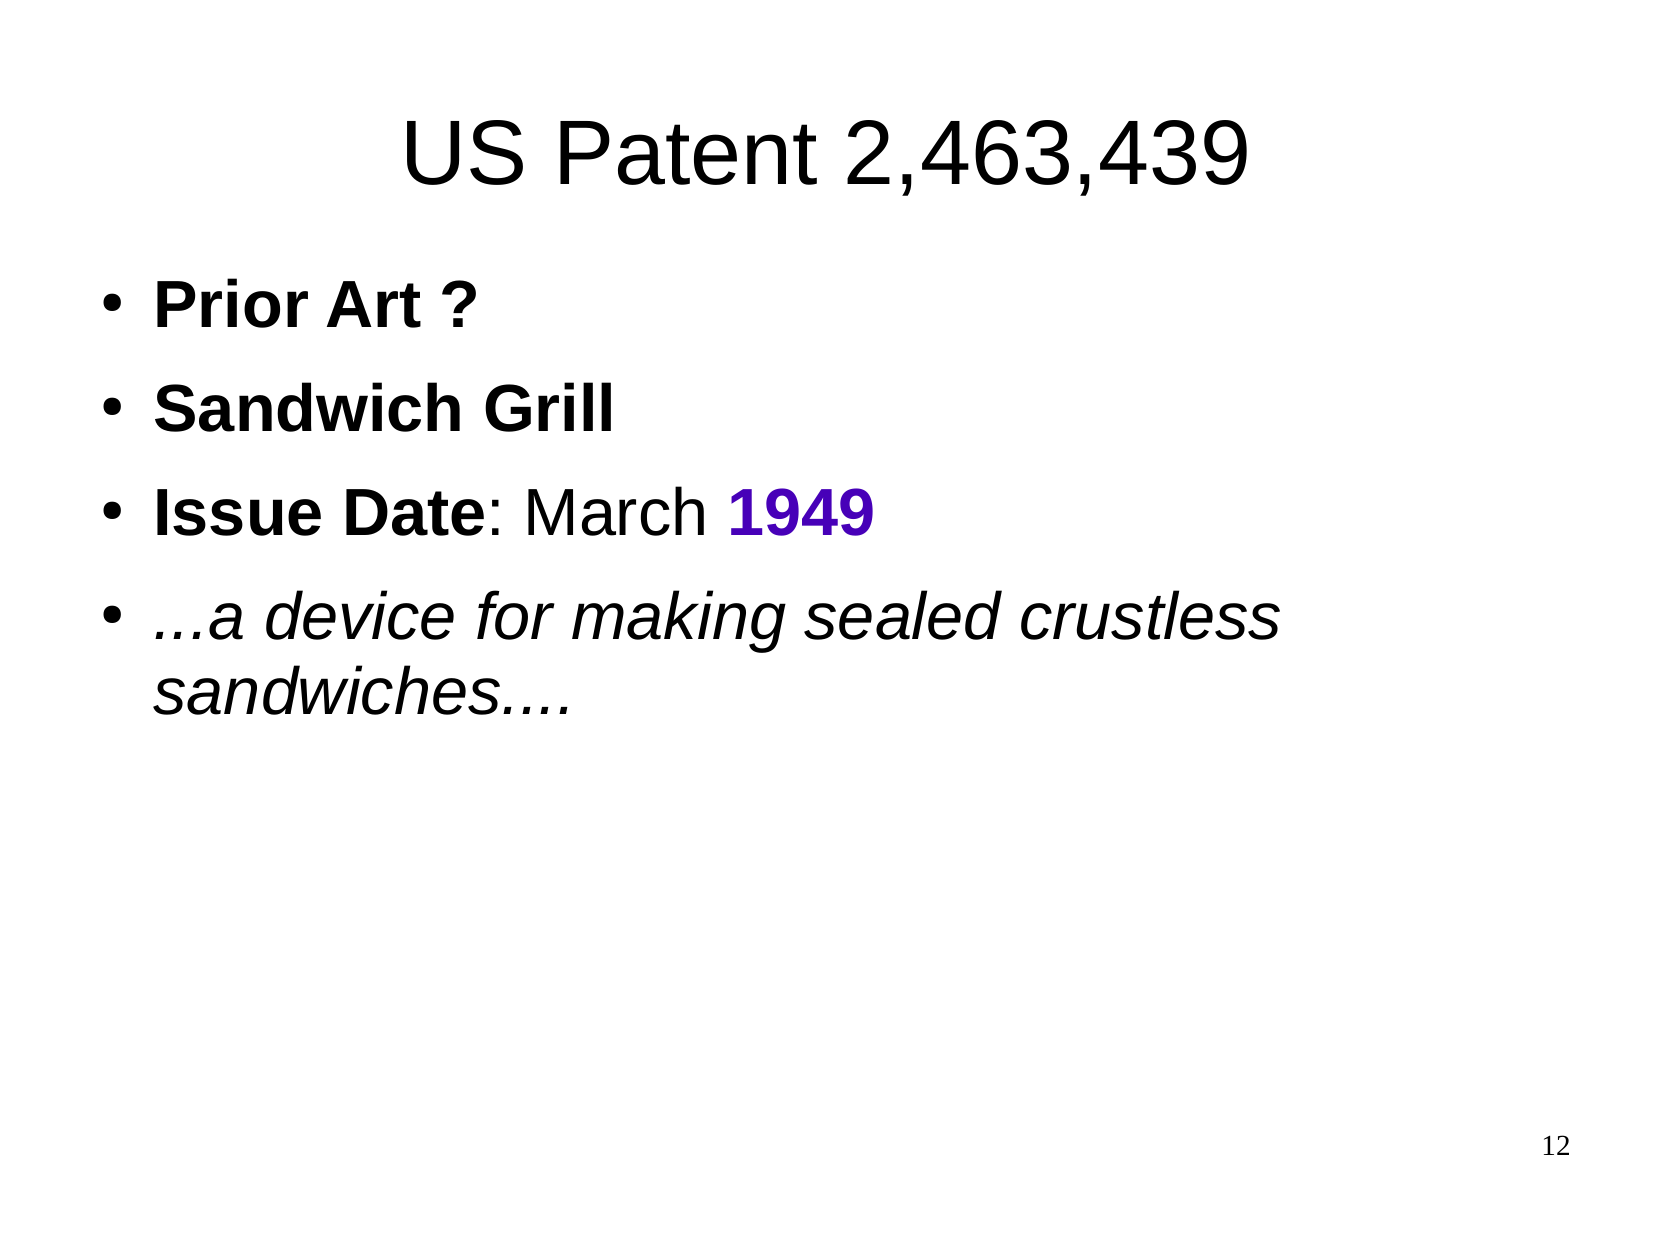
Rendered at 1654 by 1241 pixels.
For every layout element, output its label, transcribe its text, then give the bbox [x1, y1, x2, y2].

list Prior Art ? Sandwich Grill Issue Date: March 1949 ...a device for making sealed crustless sandwiches.... [82, 266, 1571, 1071]
title US Patent 2,463,439 [82, 56, 1571, 250]
